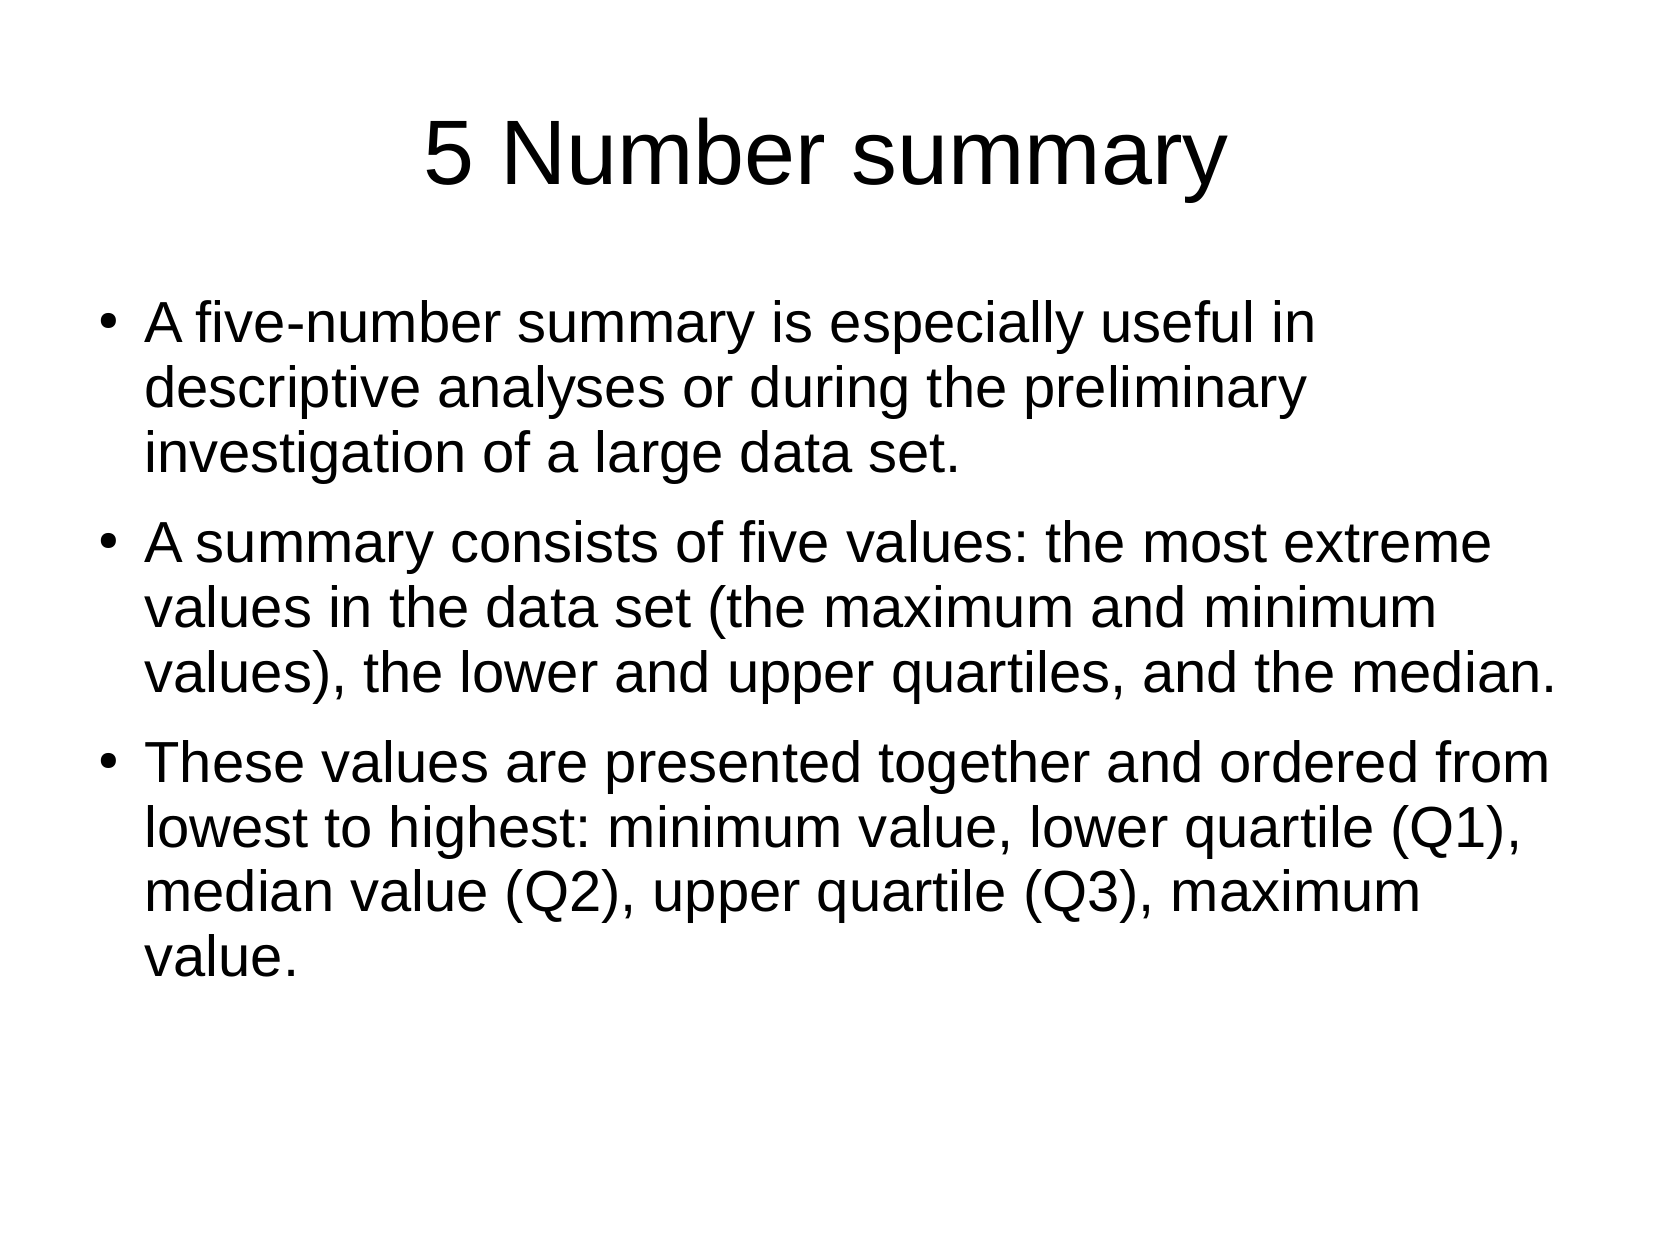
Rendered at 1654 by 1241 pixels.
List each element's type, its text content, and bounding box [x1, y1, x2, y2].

list A five-number summary is especially useful in descriptive analyses or during the preliminary investigation of a large data set. A summary consists of five values: the most extreme values in the data set (the maximum and minimum values), the lower and upper quartiles, and the median. These values are presented together and ordered from lowest to highest: minimum value, lower quartile (Q1), median value (Q2), upper quartile (Q3), maximum value. [82, 290, 1571, 1010]
title 5 Number summary [82, 49, 1571, 257]
